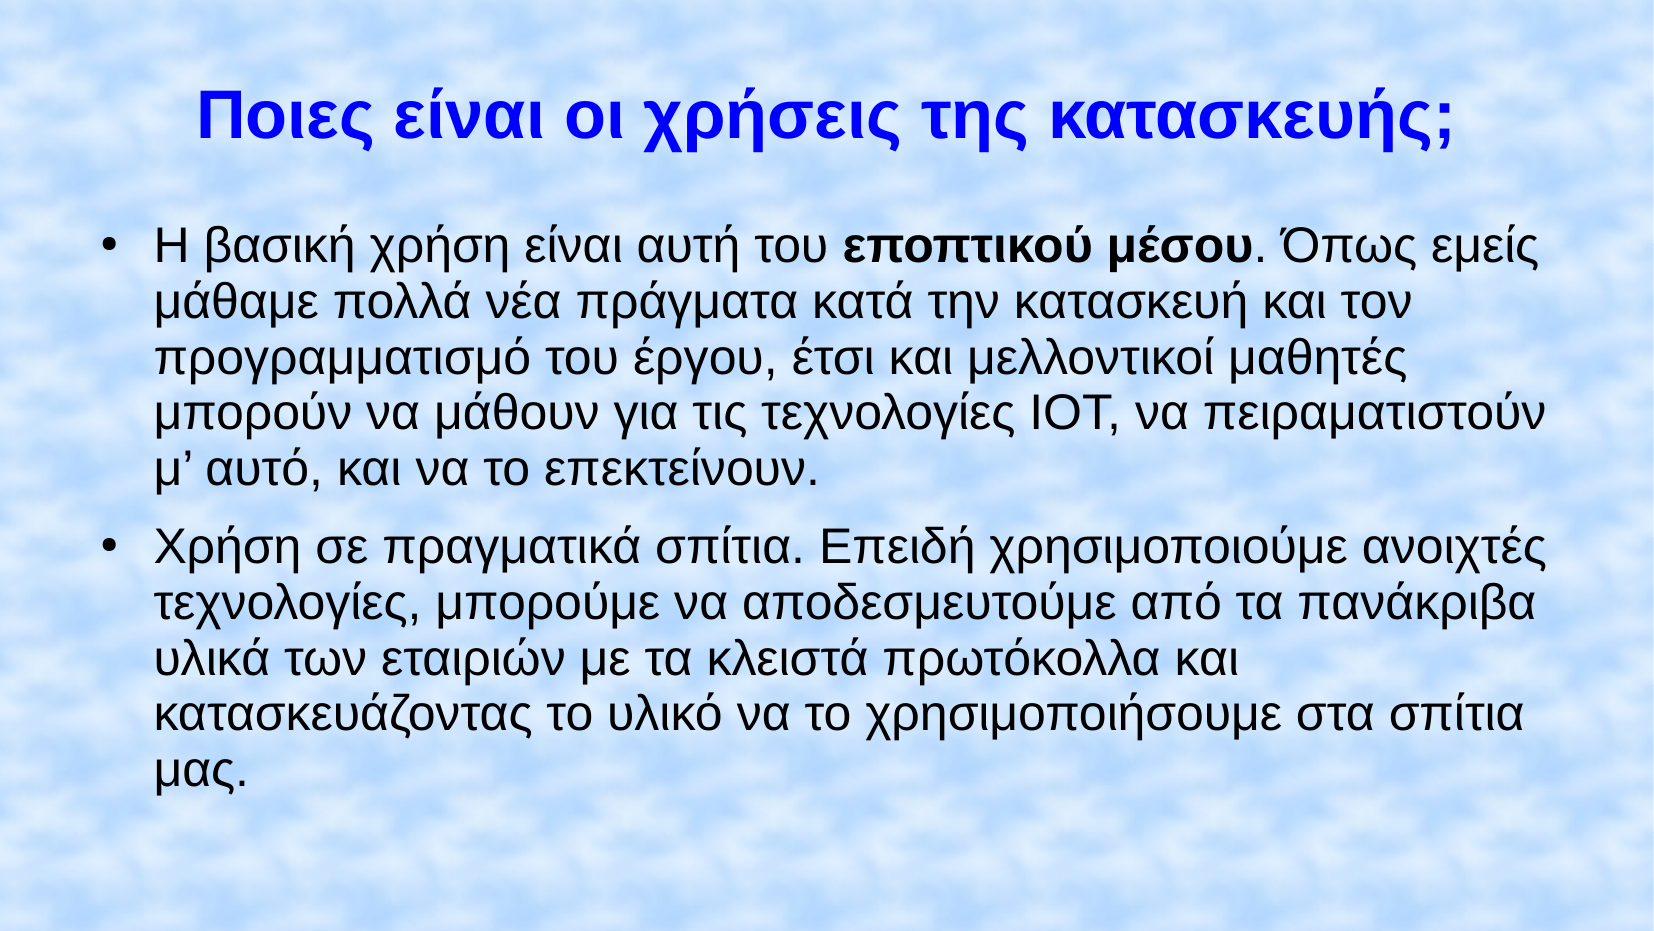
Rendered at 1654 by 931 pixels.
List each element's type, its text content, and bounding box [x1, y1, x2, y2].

list Η βασική χρήση είναι αυτή του εποπτικού μέσου. Όπως εμείς μάθαμε πολλά νέα πράγματα κατά την κατασκευή και τον προγραμματισμό του έργου, έτσι και μελλοντικοί μαθητές μπορούν να μάθουν για τις τεχνολογίες IOT, να πειραματιστούν μ’ αυτό, και να το επεκτείνουν. Χρήση σε πραγματικά σπίτια. Επειδή χρησιμοποιούμε ανοιχτές τεχνολογίες, μπορούμε να αποδεσμευτούμε από τα πανάκριβα υλικά των εταιριών με τα κλειστά πρωτόκολλα και κατασκευάζοντας το υλικό να το χρησιμοποιήσουμε στα σπίτια μας. [82, 217, 1571, 824]
title Ποιες είναι οι χρήσεις της κατασκευής; [82, 37, 1571, 193]
picture [0, 0, 1654, 931]
